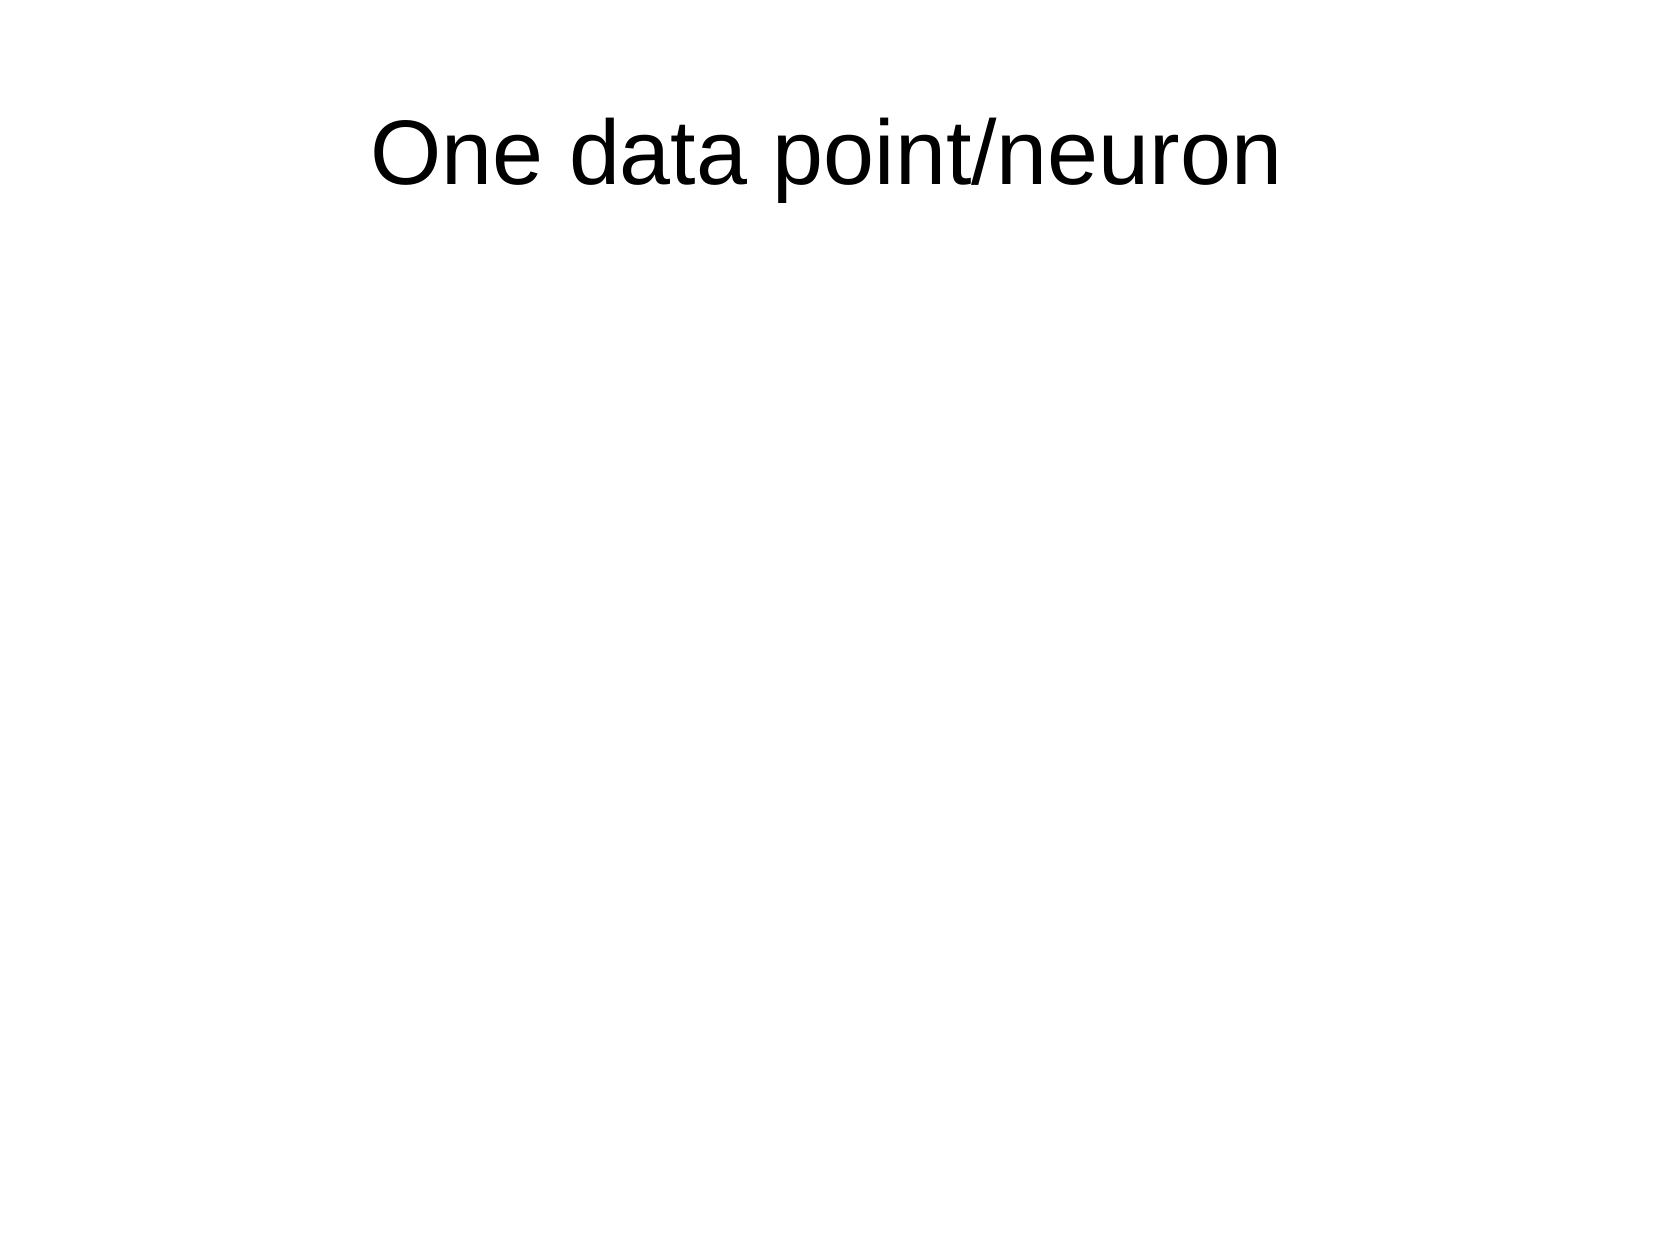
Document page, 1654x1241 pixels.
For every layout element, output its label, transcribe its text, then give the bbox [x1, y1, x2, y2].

title One data point/neuron [82, 49, 1571, 257]
